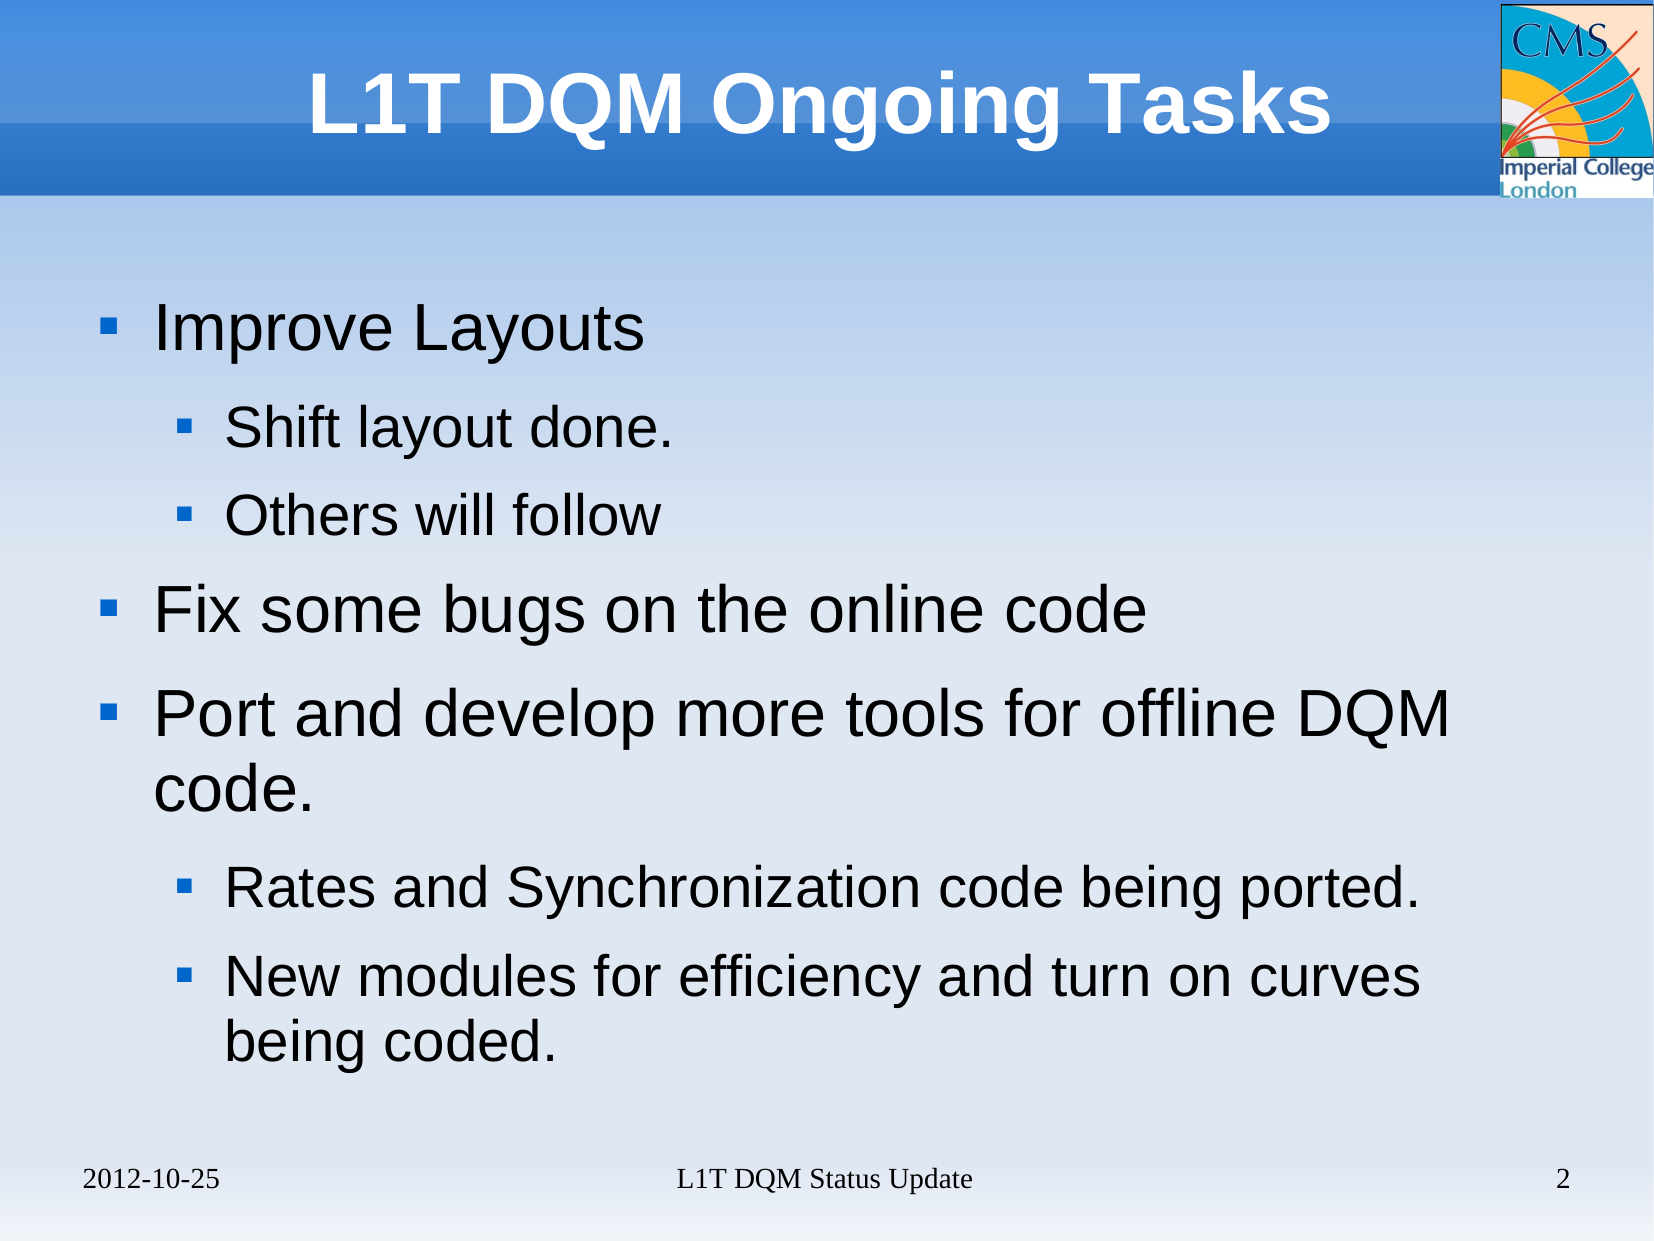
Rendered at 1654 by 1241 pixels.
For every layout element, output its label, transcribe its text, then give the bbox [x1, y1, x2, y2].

picture [0, 0, 1654, 1241]
title L1T DQM Ongoing Tasks [76, 0, 1565, 208]
list Improve Layouts Shift layout done. Others will follow Fix some bugs on the online code Port and develop more tools for offline DQM code. Rates and Synchronization code being ported. New modules for efficiency and turn on curves being coded. [82, 290, 1571, 1109]
